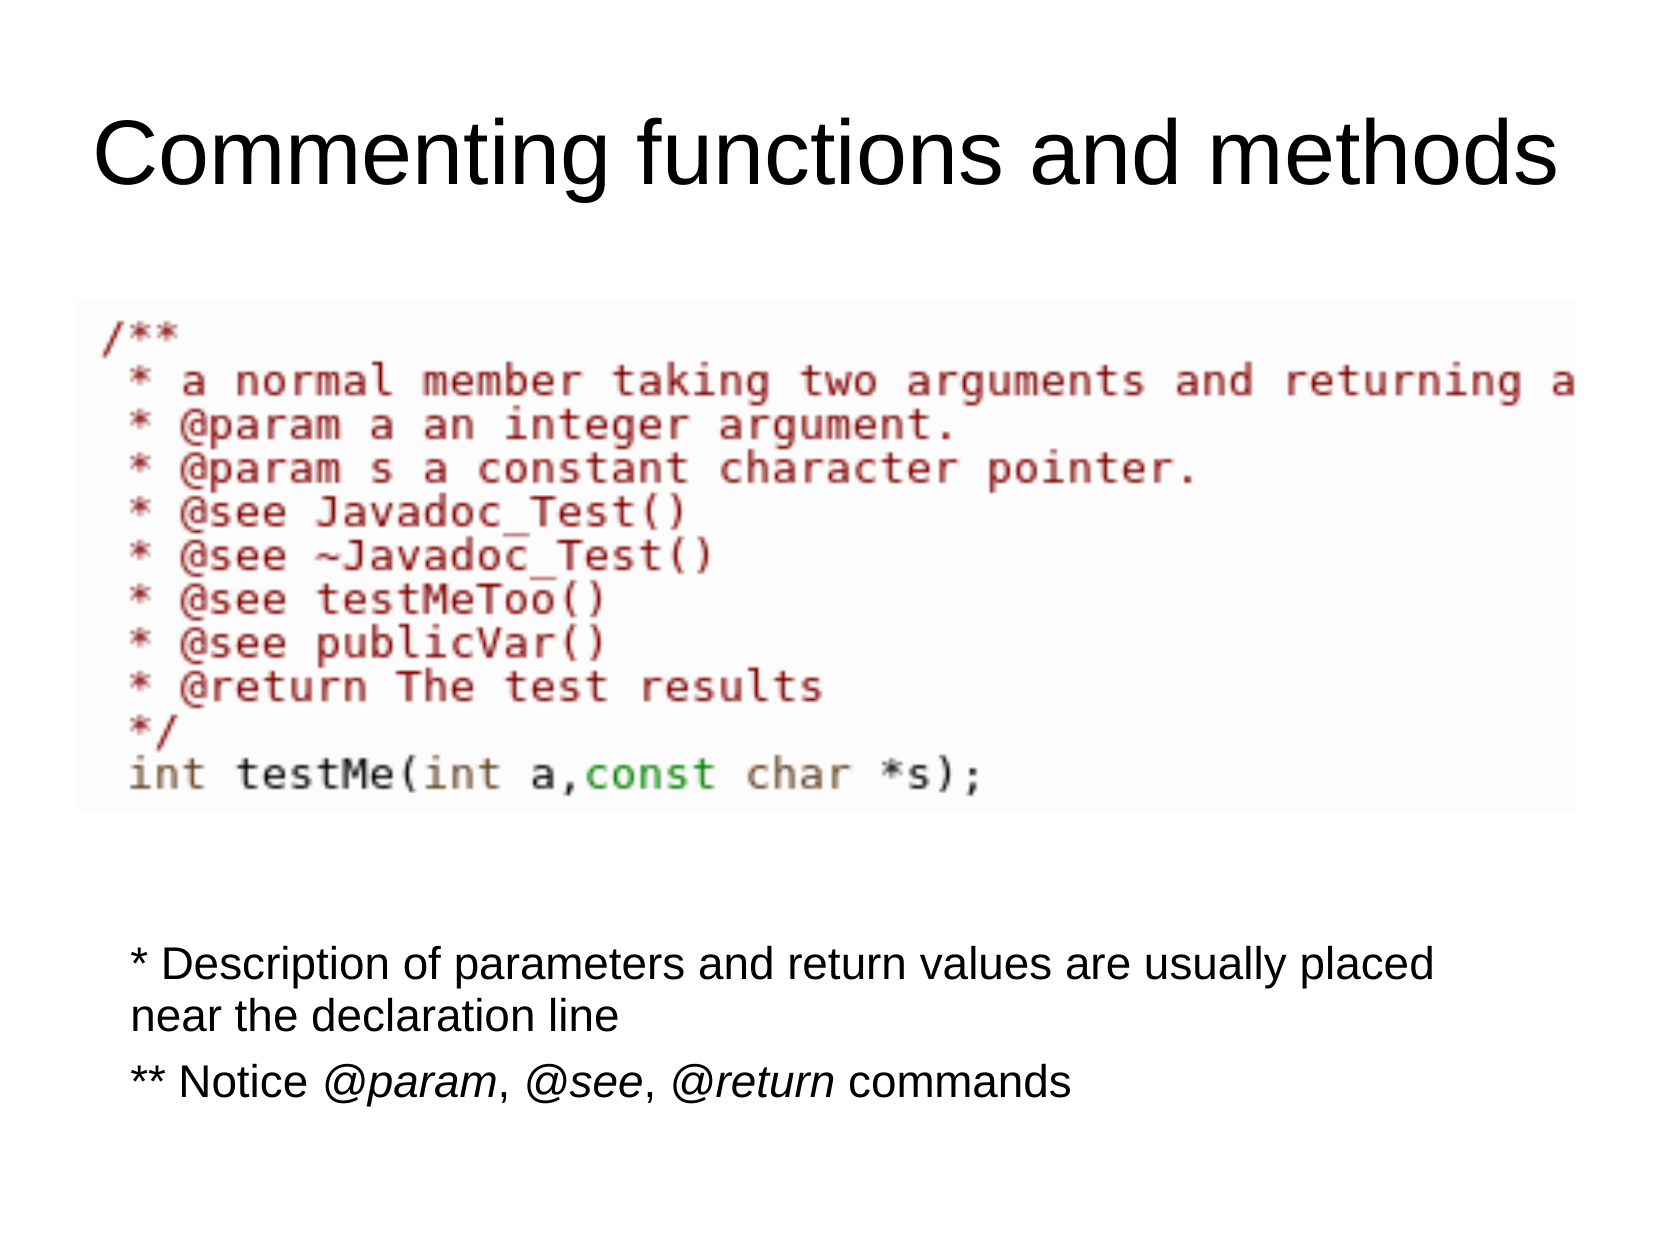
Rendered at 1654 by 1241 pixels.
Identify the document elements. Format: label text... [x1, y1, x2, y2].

text_box * Description of parameters and return values are usually placed near the declaration line [115, 930, 1456, 1049]
picture [75, 300, 1577, 811]
title Commenting functions and methods [82, 49, 1571, 257]
text_box ** Notice @param, @see, @return commands [115, 1049, 1456, 1116]
